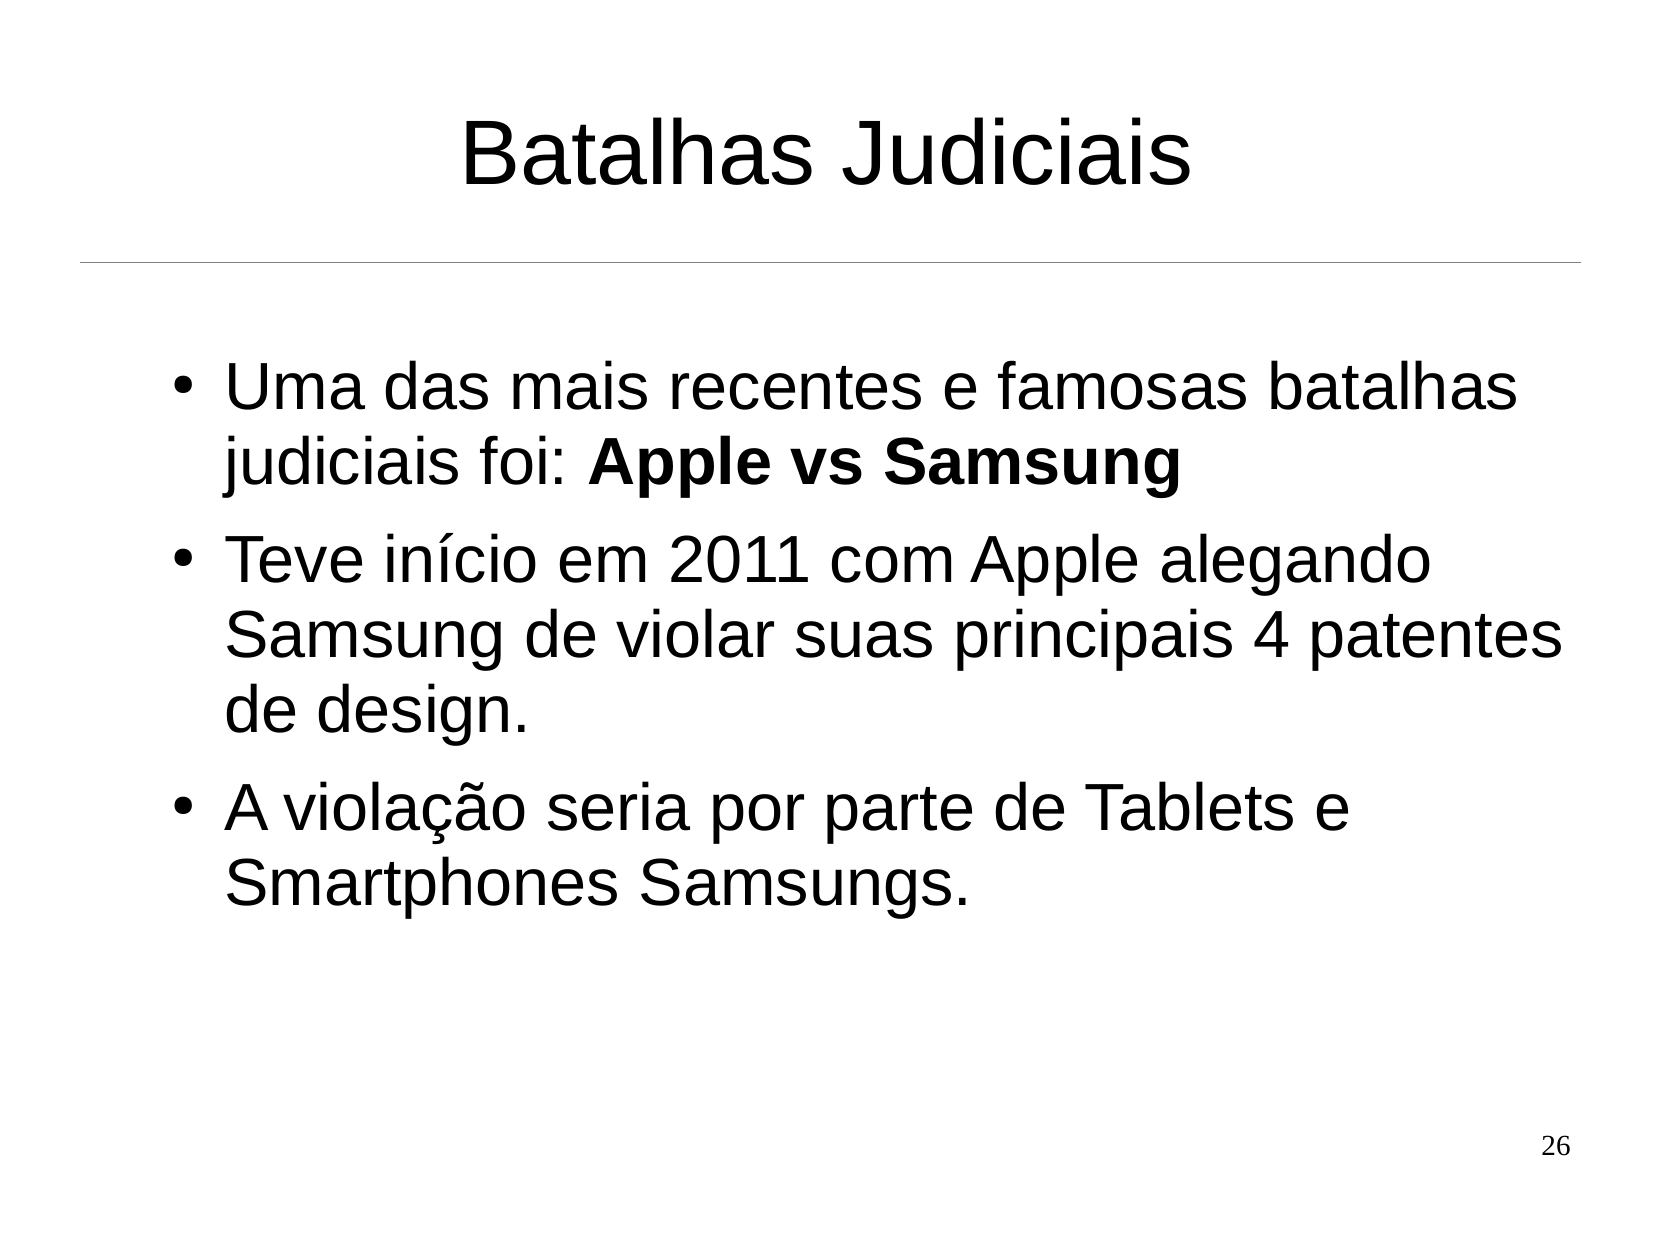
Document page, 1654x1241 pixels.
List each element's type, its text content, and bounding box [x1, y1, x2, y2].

title Batalhas Judiciais [82, 49, 1571, 257]
list Uma das mais recentes e famosas batalhas judiciais foi: Apple vs Samsung Teve início em 2011 com Apple alegando Samsung de violar suas principais 4 patentes de design. A violação seria por parte de Tablets e Smartphones Samsungs. [82, 349, 1571, 1168]
